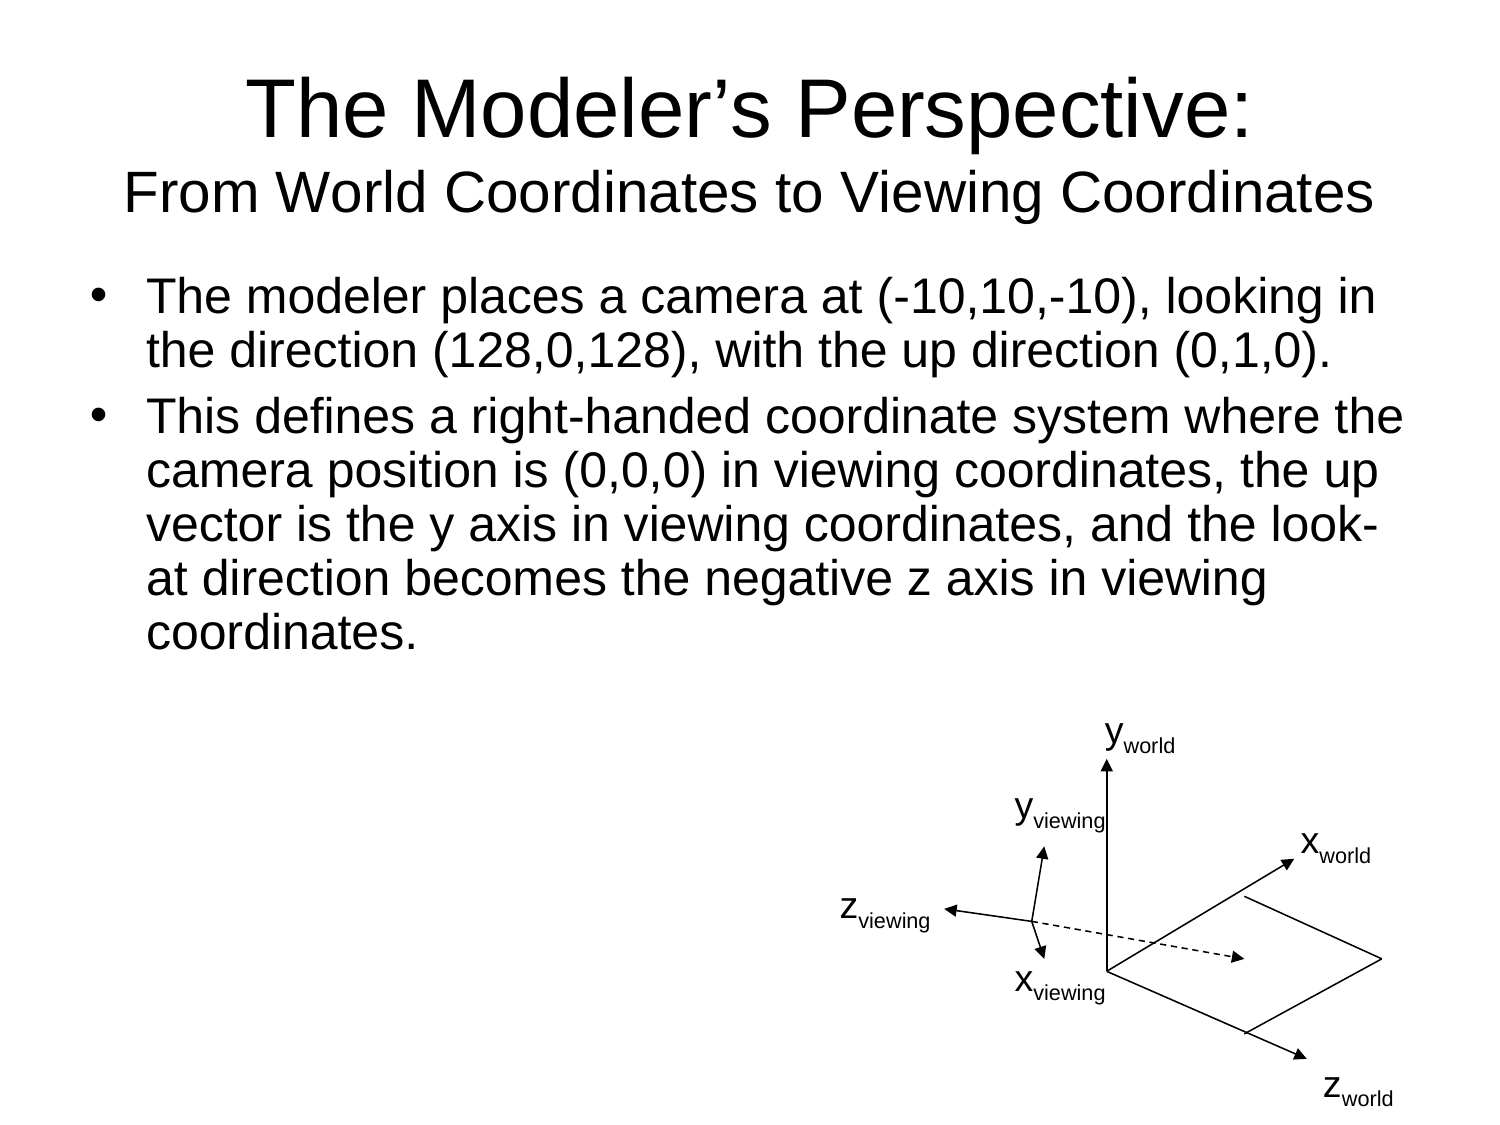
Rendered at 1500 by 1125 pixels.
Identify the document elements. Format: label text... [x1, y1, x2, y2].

text_box xviewing [999, 946, 1121, 1013]
list The modeler places a camera at (-10,10,-10), looking in the direction (128,0,128), with the up direction (0,1,0). This defines a right-handed coordinate system where the camera position is (0,0,0) in viewing coordinates, the up vector is the y axis in viewing coordinates, and the look-at direction becomes the negative z axis in viewing coordinates. [75, 262, 1426, 688]
text_box zviewing [824, 873, 946, 941]
text_box yworld [1090, 698, 1191, 766]
text_box xworld [1285, 808, 1387, 876]
text_box zworld [1308, 1052, 1409, 1119]
title The Modeler’s Perspective: From World Coordinates to Viewing Coordinates [75, 45, 1426, 233]
text_box yviewing [999, 773, 1121, 841]
